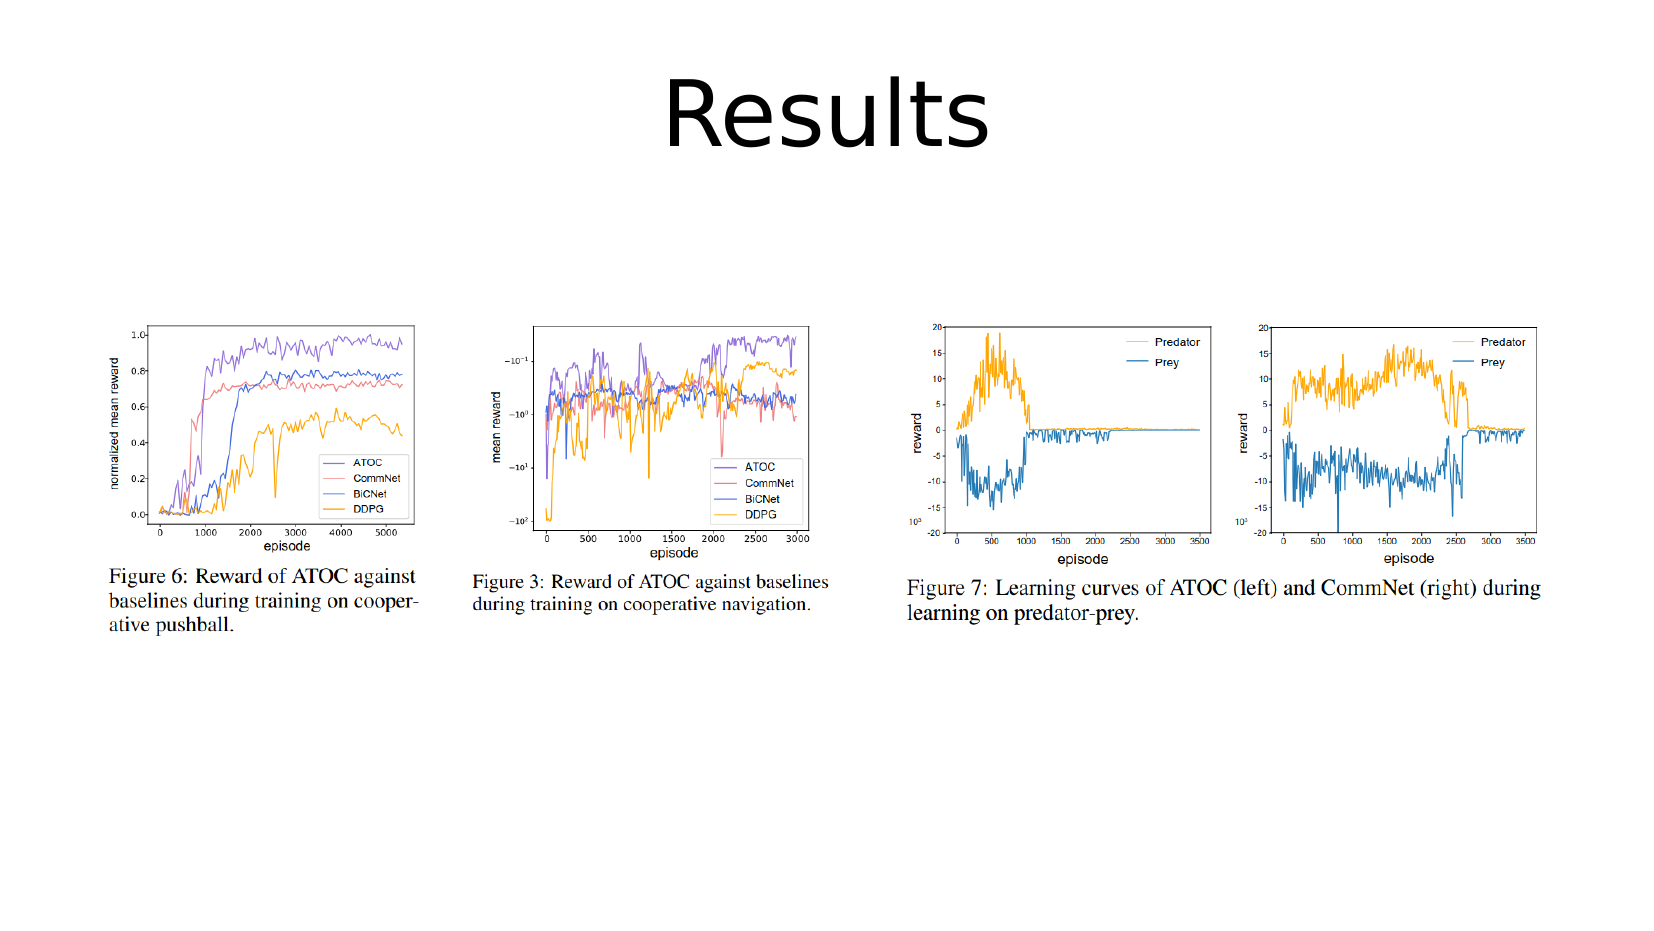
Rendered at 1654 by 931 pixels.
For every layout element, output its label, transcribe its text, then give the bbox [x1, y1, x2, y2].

picture [460, 297, 842, 632]
title Results [82, 37, 1571, 193]
picture [59, 289, 443, 650]
picture [885, 288, 1571, 662]
